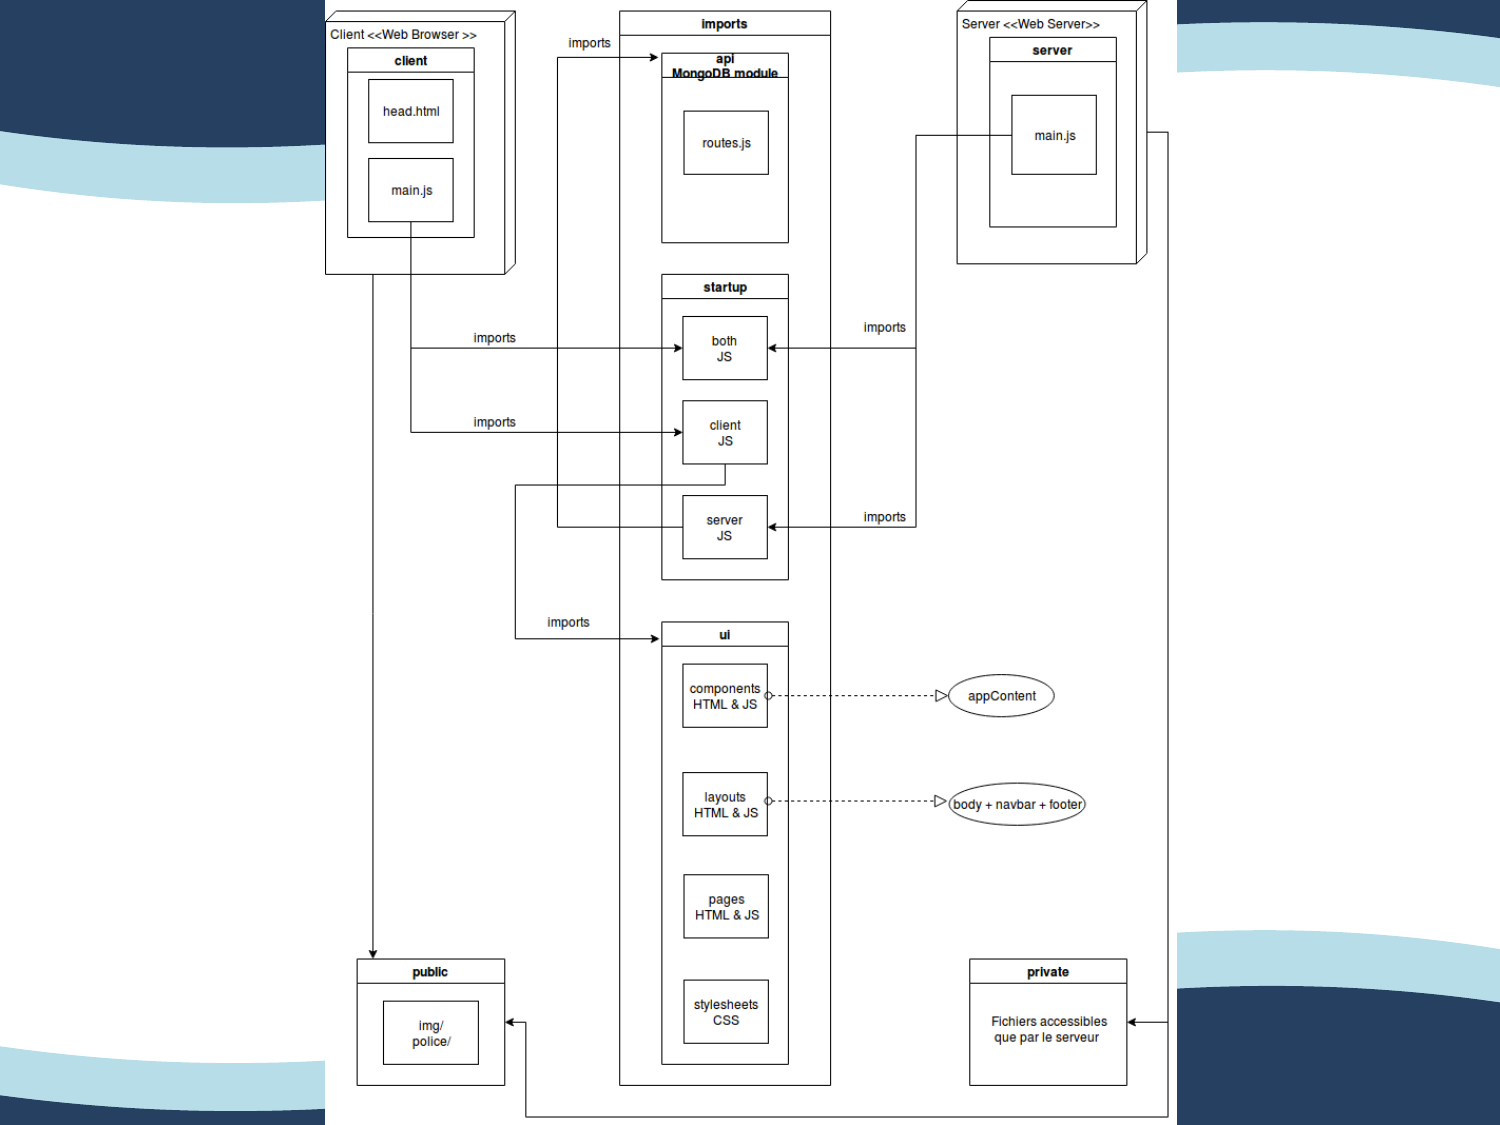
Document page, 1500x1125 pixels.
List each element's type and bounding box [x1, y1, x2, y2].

picture [325, 0, 1177, 1125]
